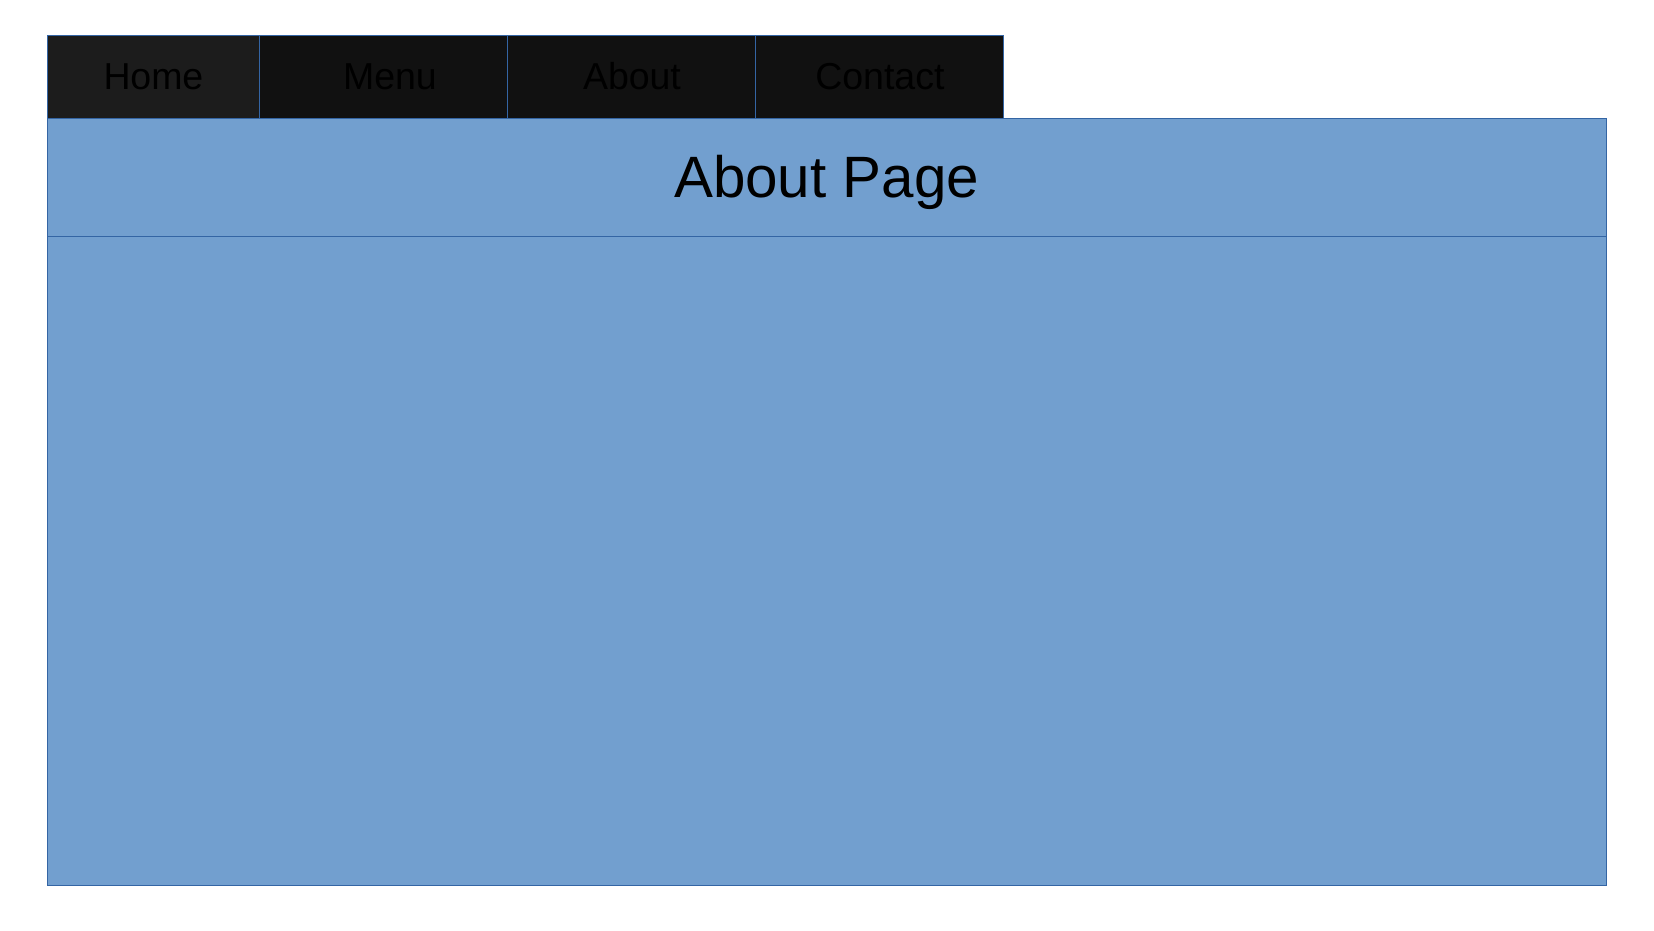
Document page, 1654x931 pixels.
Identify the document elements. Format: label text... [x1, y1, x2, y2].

text_box Menu [260, 35, 507, 118]
text_box [47, 236, 1607, 886]
text_box Contact [755, 35, 1004, 118]
text_box Home [47, 35, 260, 118]
text_box About [507, 35, 755, 118]
text_box About Page [47, 118, 1607, 236]
